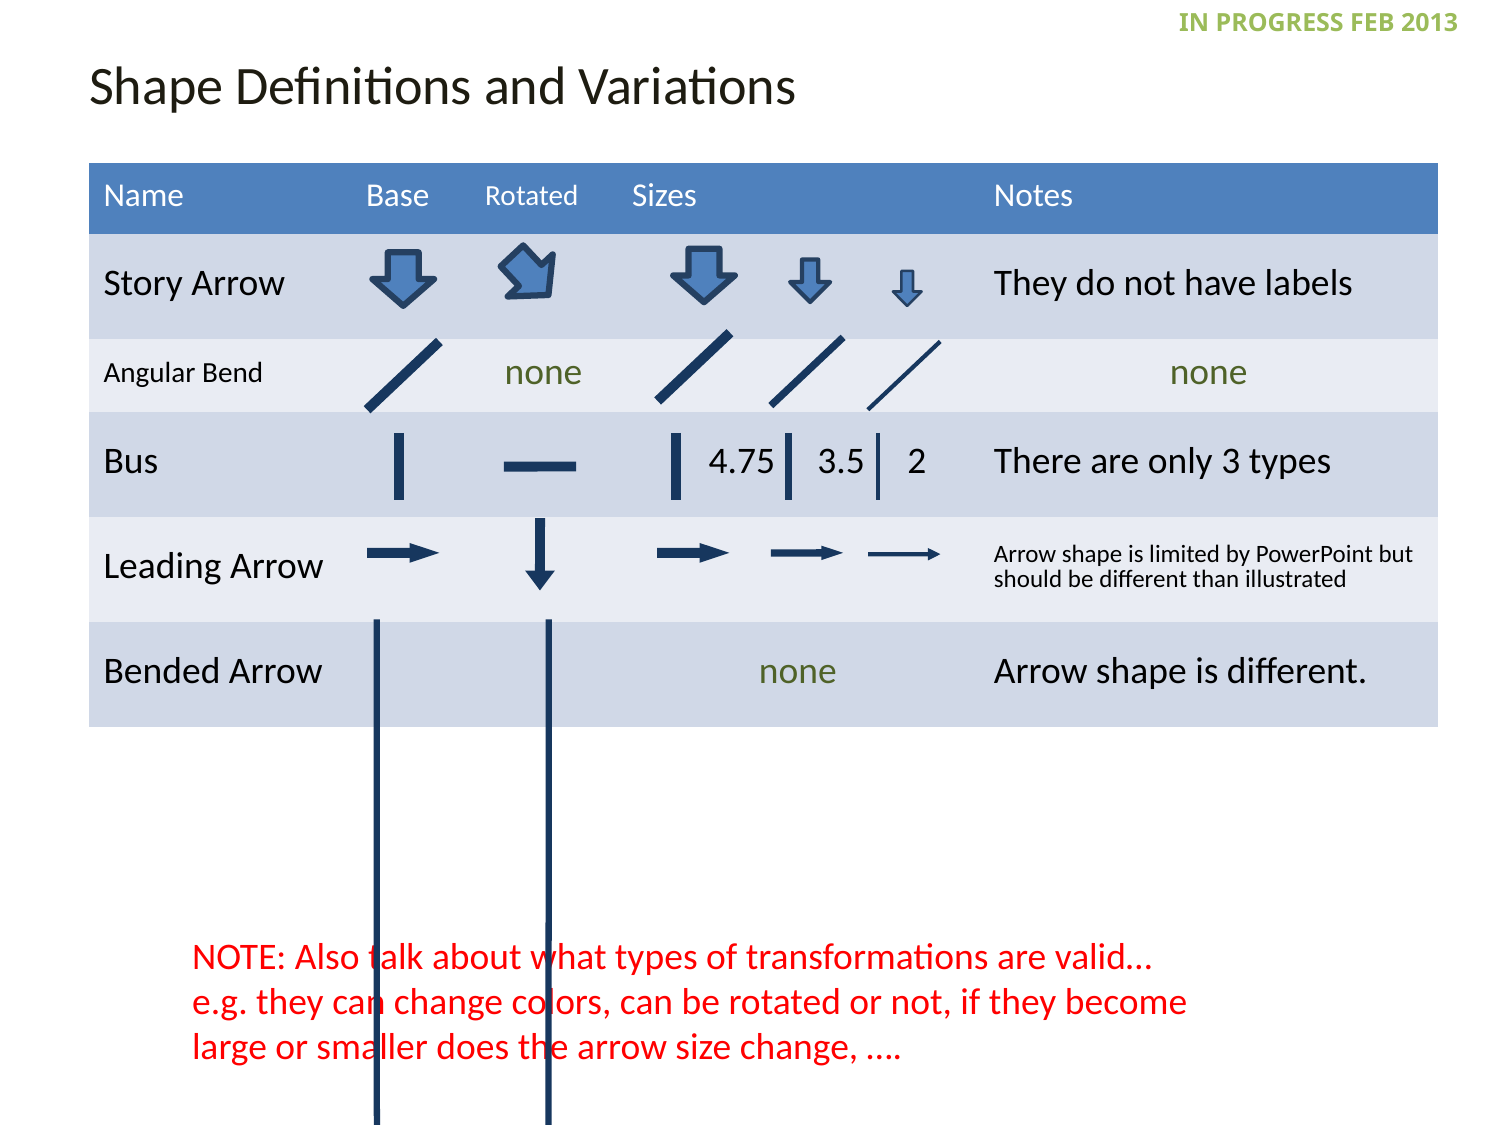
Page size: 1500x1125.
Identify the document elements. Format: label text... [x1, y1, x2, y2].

title Shape Definitions and Variations [74, 43, 1438, 124]
table_cell [470, 412, 617, 517]
table_cell [351, 412, 470, 517]
table_cell Story Arrow [89, 234, 351, 339]
text_box NOTE: Also talk about what types of transformations are valid… e.g. they can change colors, can be rotated or not, if they become large or smaller does the arrow size change, …. [380, 924, 545, 1075]
table_cell Angular Bend [89, 339, 351, 412]
table_cell [380, 622, 470, 727]
table_cell Bended Arrow [89, 622, 351, 727]
text_box [790, 259, 831, 303]
table_cell [617, 234, 979, 339]
table_cell Leading Arrow [89, 517, 351, 622]
table_cell [470, 517, 617, 622]
table_cell [351, 339, 433, 412]
table_cell [470, 622, 545, 727]
table_cell [470, 234, 617, 339]
table_cell Arrow shape is different. [979, 622, 1438, 727]
text_box [673, 248, 735, 303]
table_cell There are only 3 types [979, 412, 1438, 517]
text_box NOTE: Also talk about what types of transformations are valid… e.g. they can change colors, can be rotated or not, if they become large or smaller does the arrow size change, …. [177, 924, 373, 1075]
table_cell [351, 234, 470, 339]
table_cell Bus [89, 412, 351, 517]
table_cell none [979, 339, 1438, 412]
table_cell [552, 622, 617, 727]
table_header Rotated [470, 163, 617, 234]
table_header Name [89, 163, 351, 234]
table_cell none [470, 339, 617, 412]
table_cell [617, 339, 938, 412]
text_box NOTE: Also talk about what types of transformations are valid… e.g. they can change colors, can be rotated or not, if they become large or smaller does the arrow size change, …. [552, 924, 1211, 1075]
table_cell none [617, 622, 979, 727]
table_header Base [351, 163, 470, 234]
table_cell [870, 339, 979, 412]
text_box [372, 252, 435, 306]
text_box IN PROGRESS FEB 2013 [1164, 0, 1474, 44]
table_cell [351, 517, 470, 622]
table_cell 4.75 3.5 2 [617, 412, 979, 517]
table_cell They do not have labels [979, 234, 1438, 339]
table_cell Arrow shape is limited by PowerPoint but should be different than illustrated [979, 517, 1438, 622]
table_cell [351, 622, 373, 727]
table_header Sizes [617, 163, 979, 234]
text_box [500, 245, 553, 297]
table_header Notes [979, 163, 1438, 234]
table_cell [617, 517, 979, 622]
table_cell [373, 339, 470, 412]
text_box [892, 270, 922, 306]
